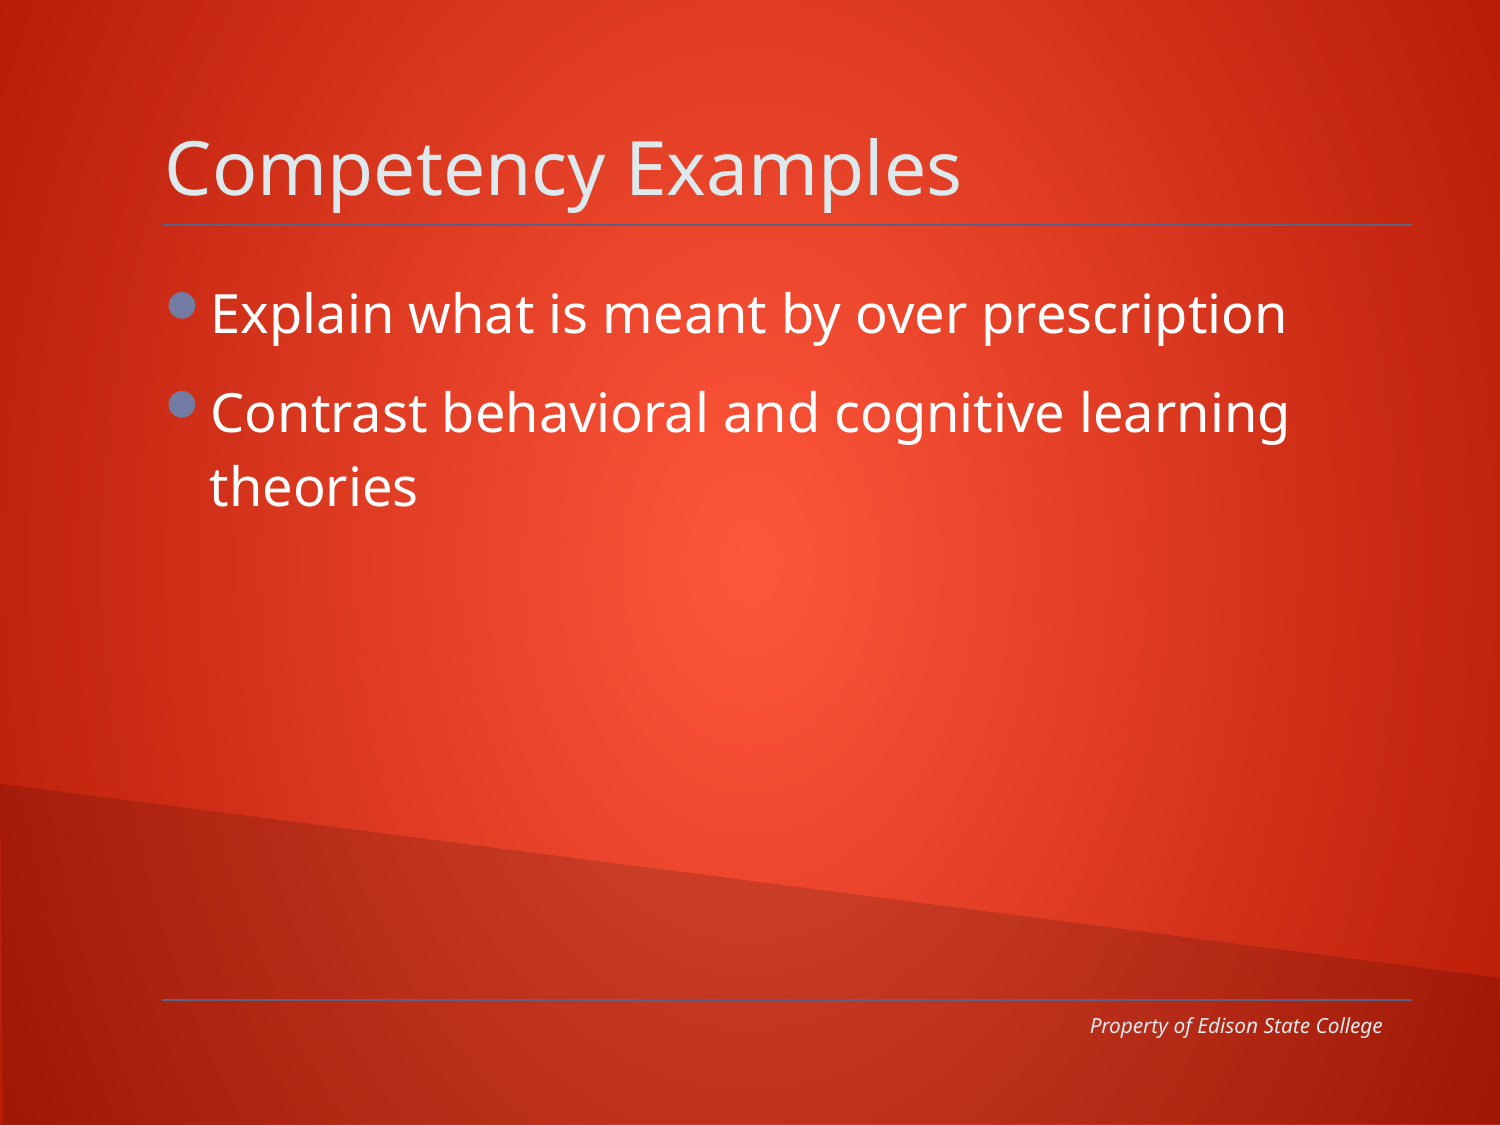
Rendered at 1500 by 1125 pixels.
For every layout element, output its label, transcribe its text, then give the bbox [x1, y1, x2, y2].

title Competency Examples [150, 45, 1425, 233]
list Explain what is meant by over prescription Contrast behavioral and cognitive learning theories [150, 262, 1425, 988]
footer Property of Edison State College [1074, 987, 1463, 1063]
